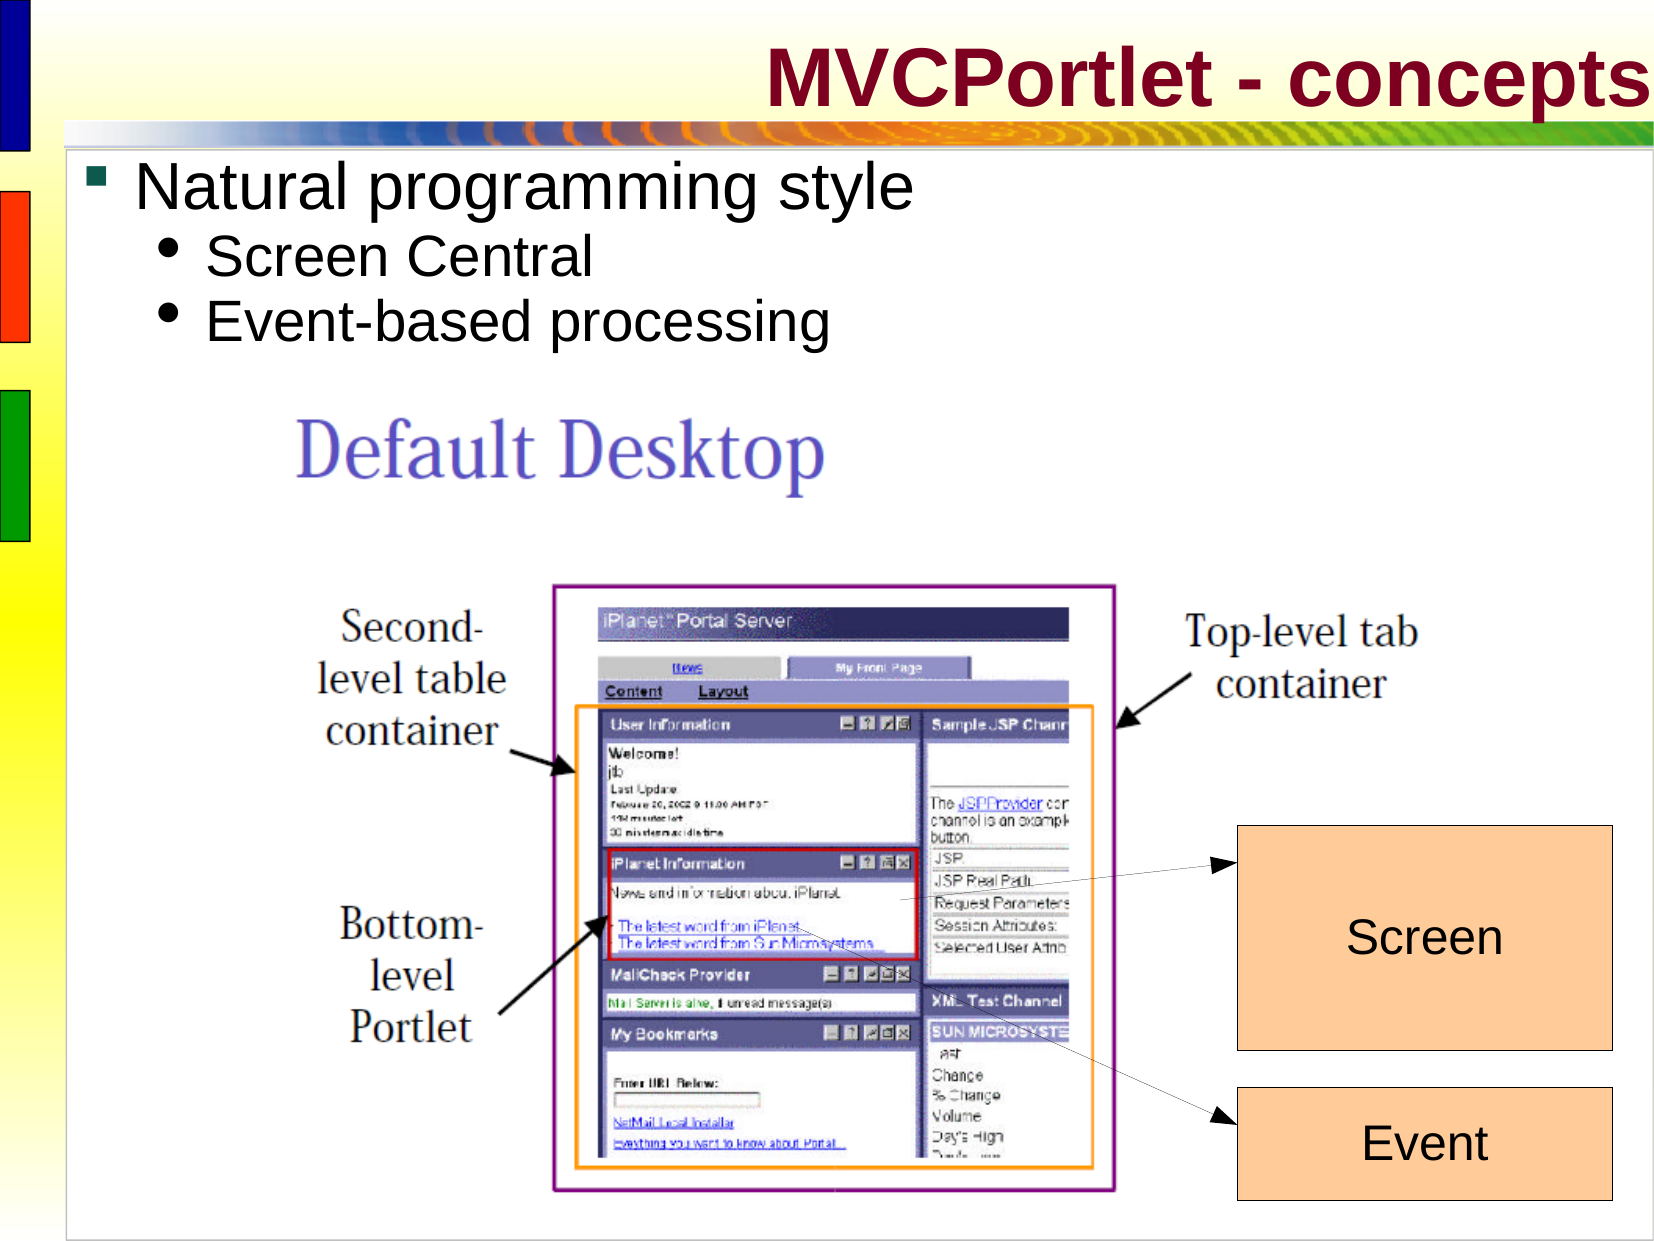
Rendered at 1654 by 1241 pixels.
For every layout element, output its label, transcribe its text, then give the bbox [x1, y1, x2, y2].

title MVCPortlet - concepts [201, 8, 1654, 149]
text_box Screen [1237, 825, 1613, 1051]
picture [290, 412, 1426, 1205]
picture [64, 120, 201, 148]
text_box Event [1237, 1087, 1613, 1201]
list Natural programming style Screen Central Event-based processing [64, 149, 1654, 1158]
